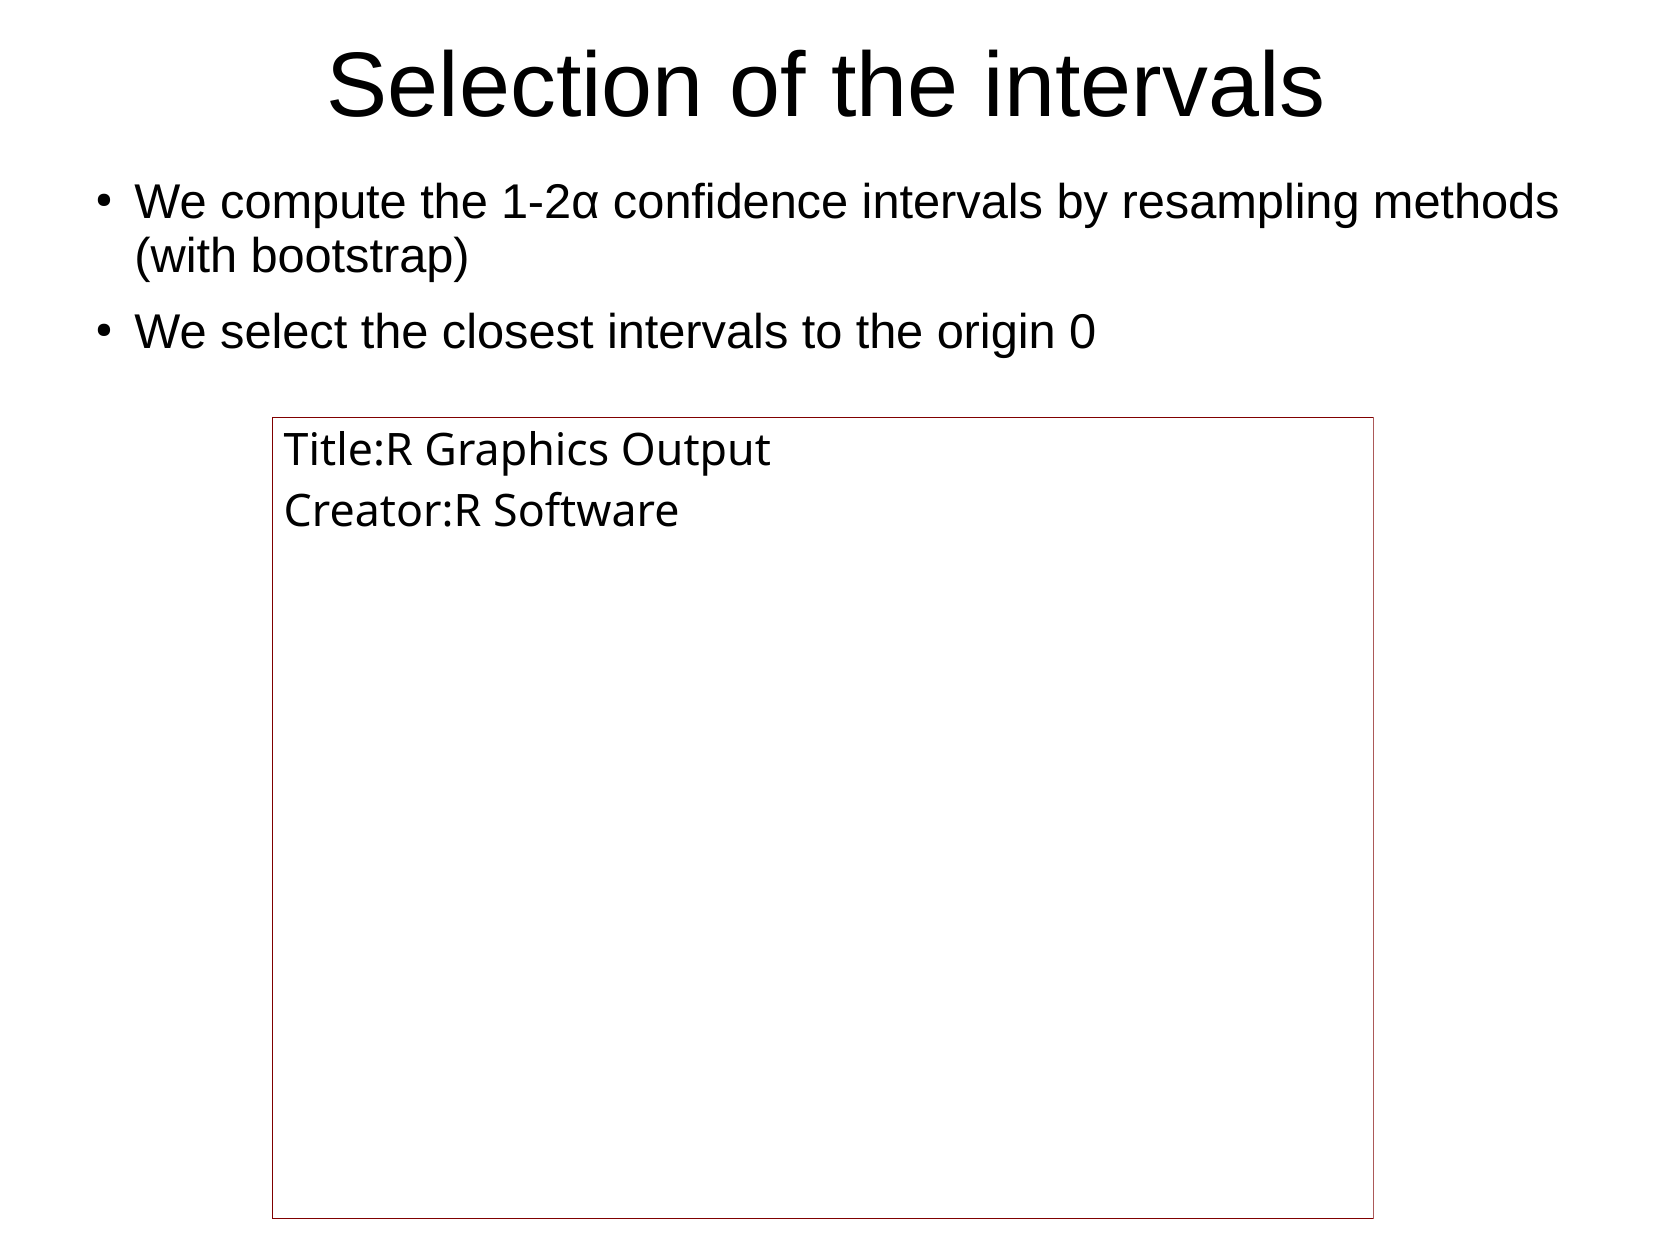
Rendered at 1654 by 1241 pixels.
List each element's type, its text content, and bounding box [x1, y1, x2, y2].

list We compute the 1-2α confidence intervals by resampling methods (with bootstrap) We select the closest intervals to the origin 0 [82, 174, 1571, 361]
title Selection of the intervals [82, 27, 1571, 142]
picture [269, 414, 1374, 1219]
